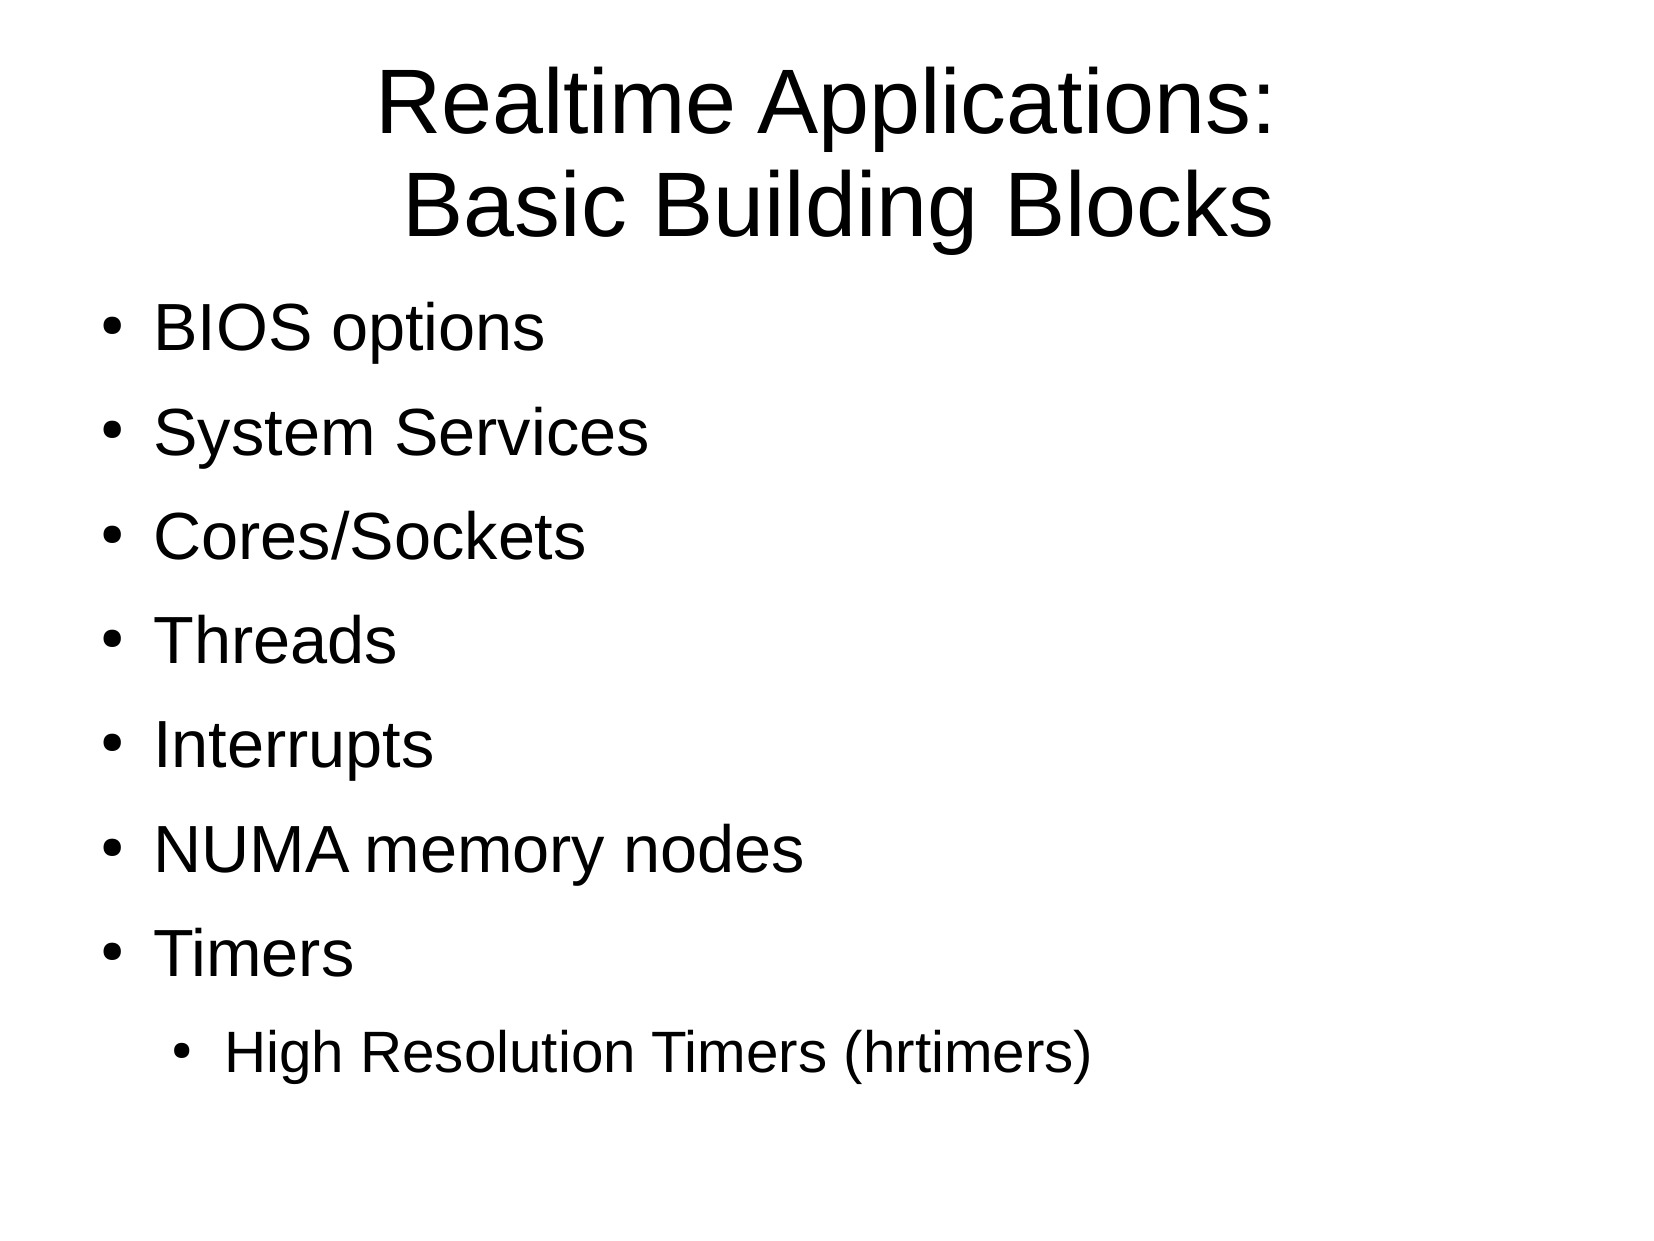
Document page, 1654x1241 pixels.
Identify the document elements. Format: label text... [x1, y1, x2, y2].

list BIOS options System Services Cores/Sockets Threads Interrupts NUMA memory nodes Timers High Resolution Timers (hrtimers) [82, 290, 1571, 1094]
title Realtime Applications: Basic Building Blocks [82, 50, 1571, 256]
